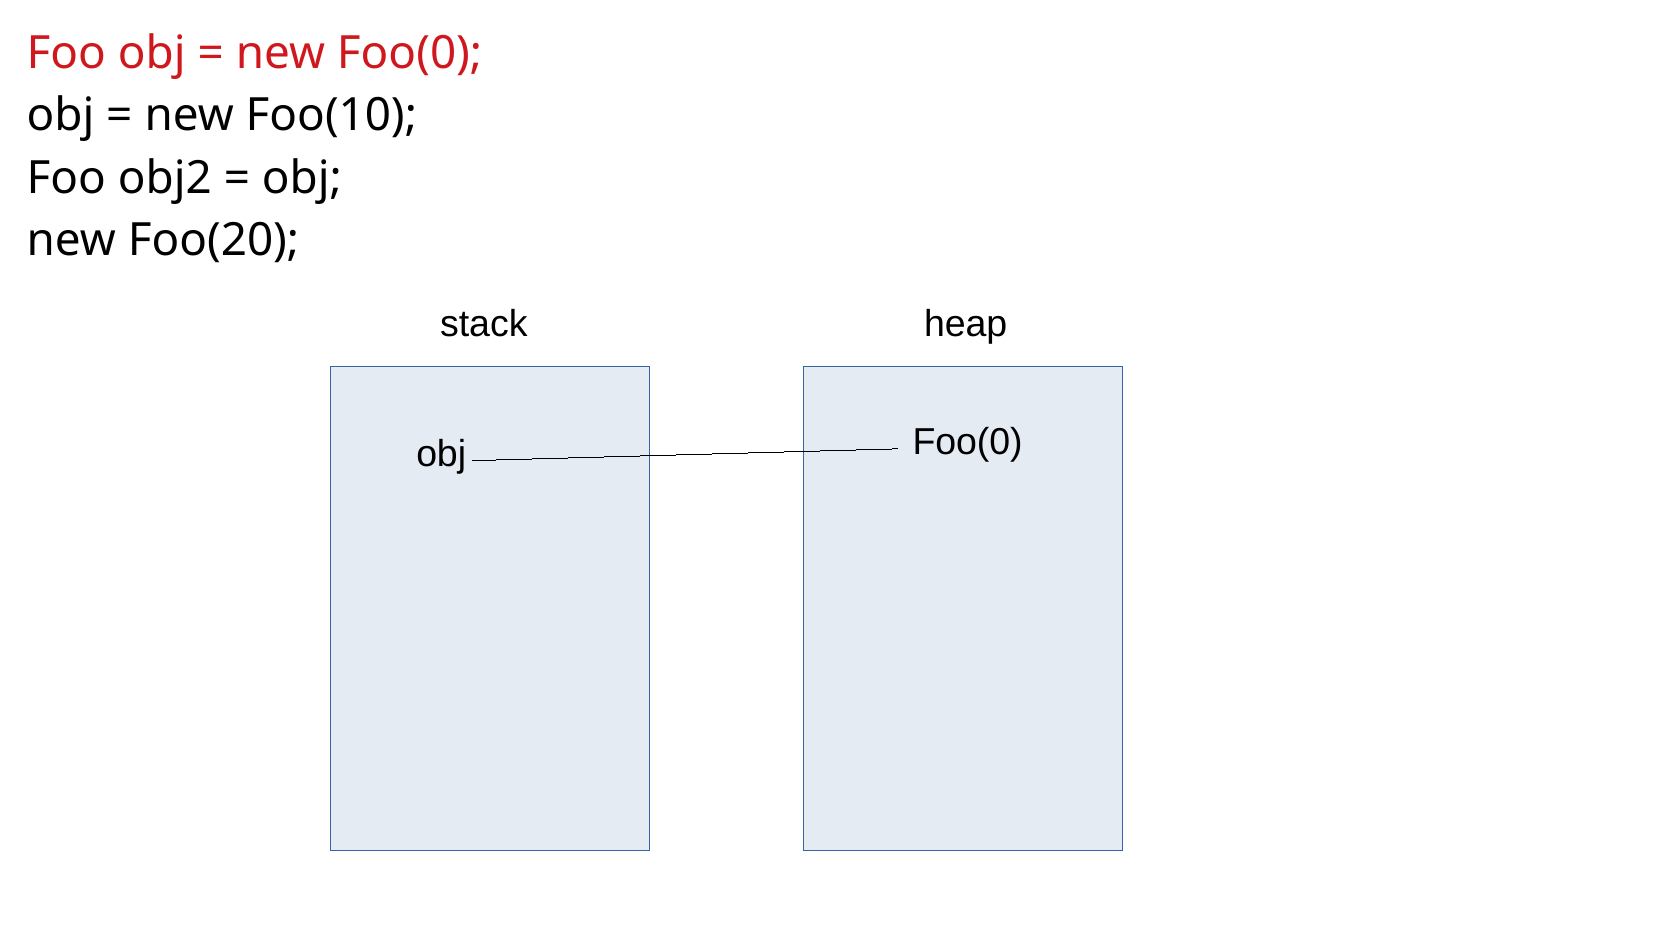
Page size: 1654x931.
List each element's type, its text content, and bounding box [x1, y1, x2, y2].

text_box stack [425, 295, 579, 353]
text_box [330, 366, 650, 851]
text_box Foo(0) [897, 413, 1040, 471]
text_box Foo obj = new Foo(0); obj = new Foo(10); Foo obj2 = obj; new Foo(20); [11, 11, 1583, 349]
text_box [803, 366, 1123, 851]
text_box heap [909, 295, 1040, 353]
text_box obj [401, 425, 497, 483]
